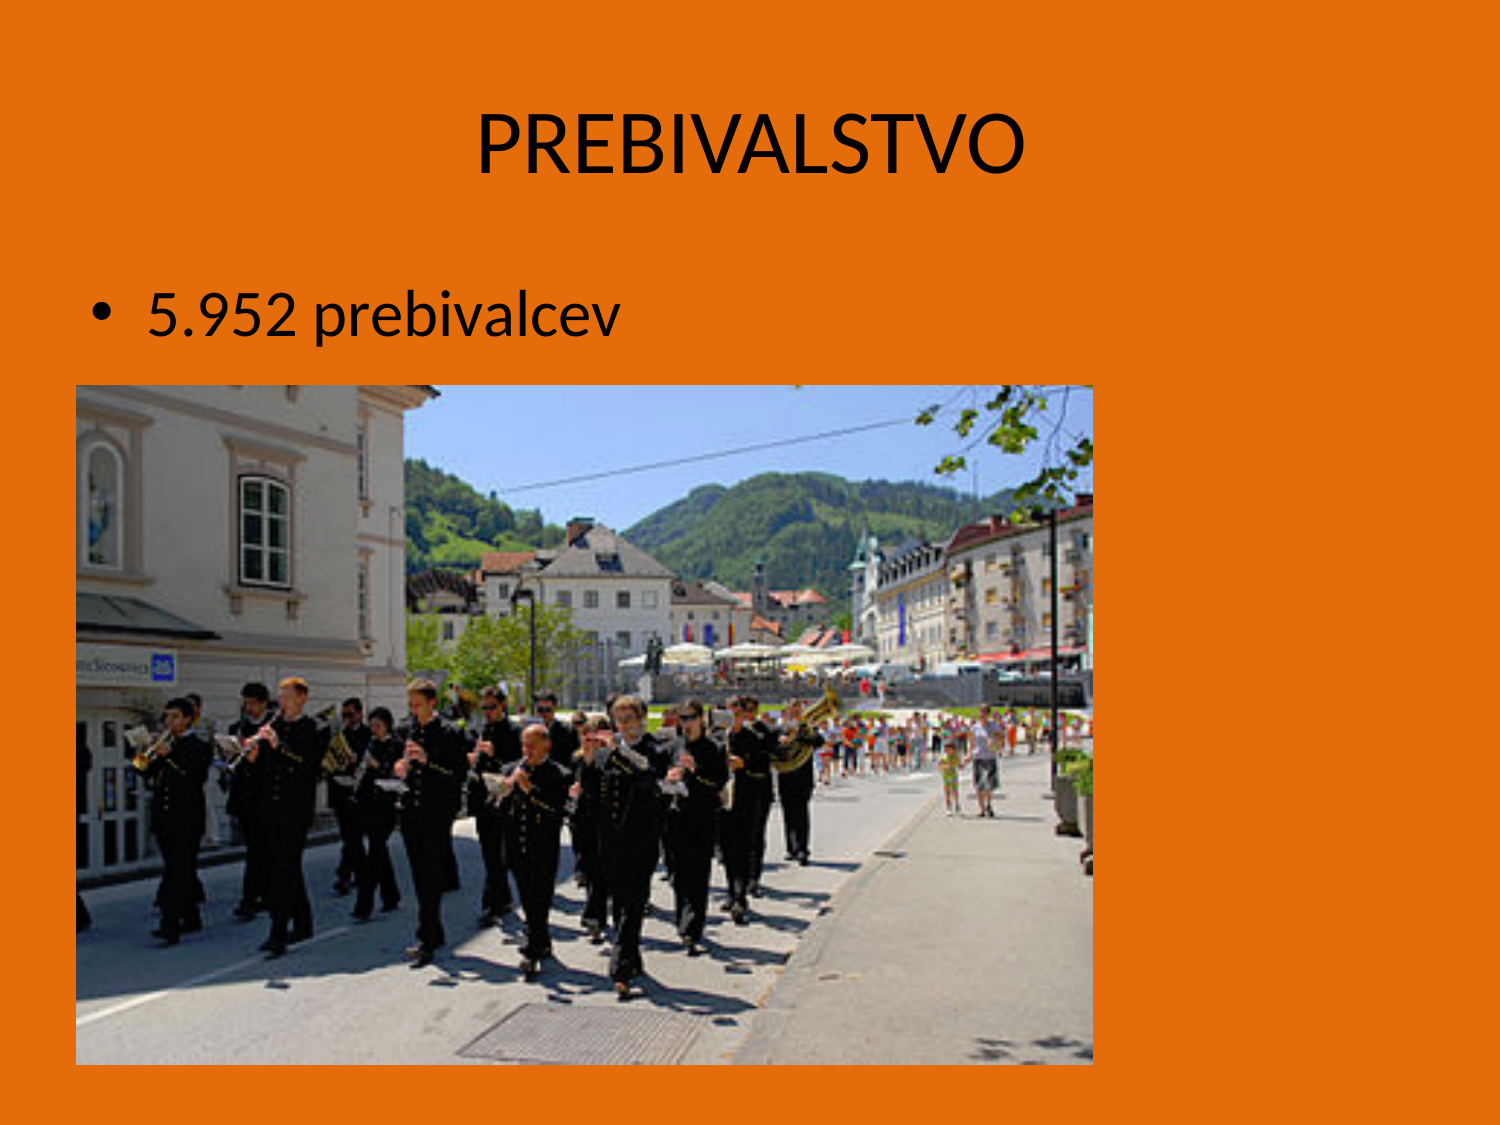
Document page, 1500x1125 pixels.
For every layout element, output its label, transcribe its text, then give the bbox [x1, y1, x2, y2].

list 5.952 prebivalcev [75, 262, 1426, 1005]
picture [76, 385, 1093, 1065]
title PREBIVALSTVO [76, 42, 1427, 231]
